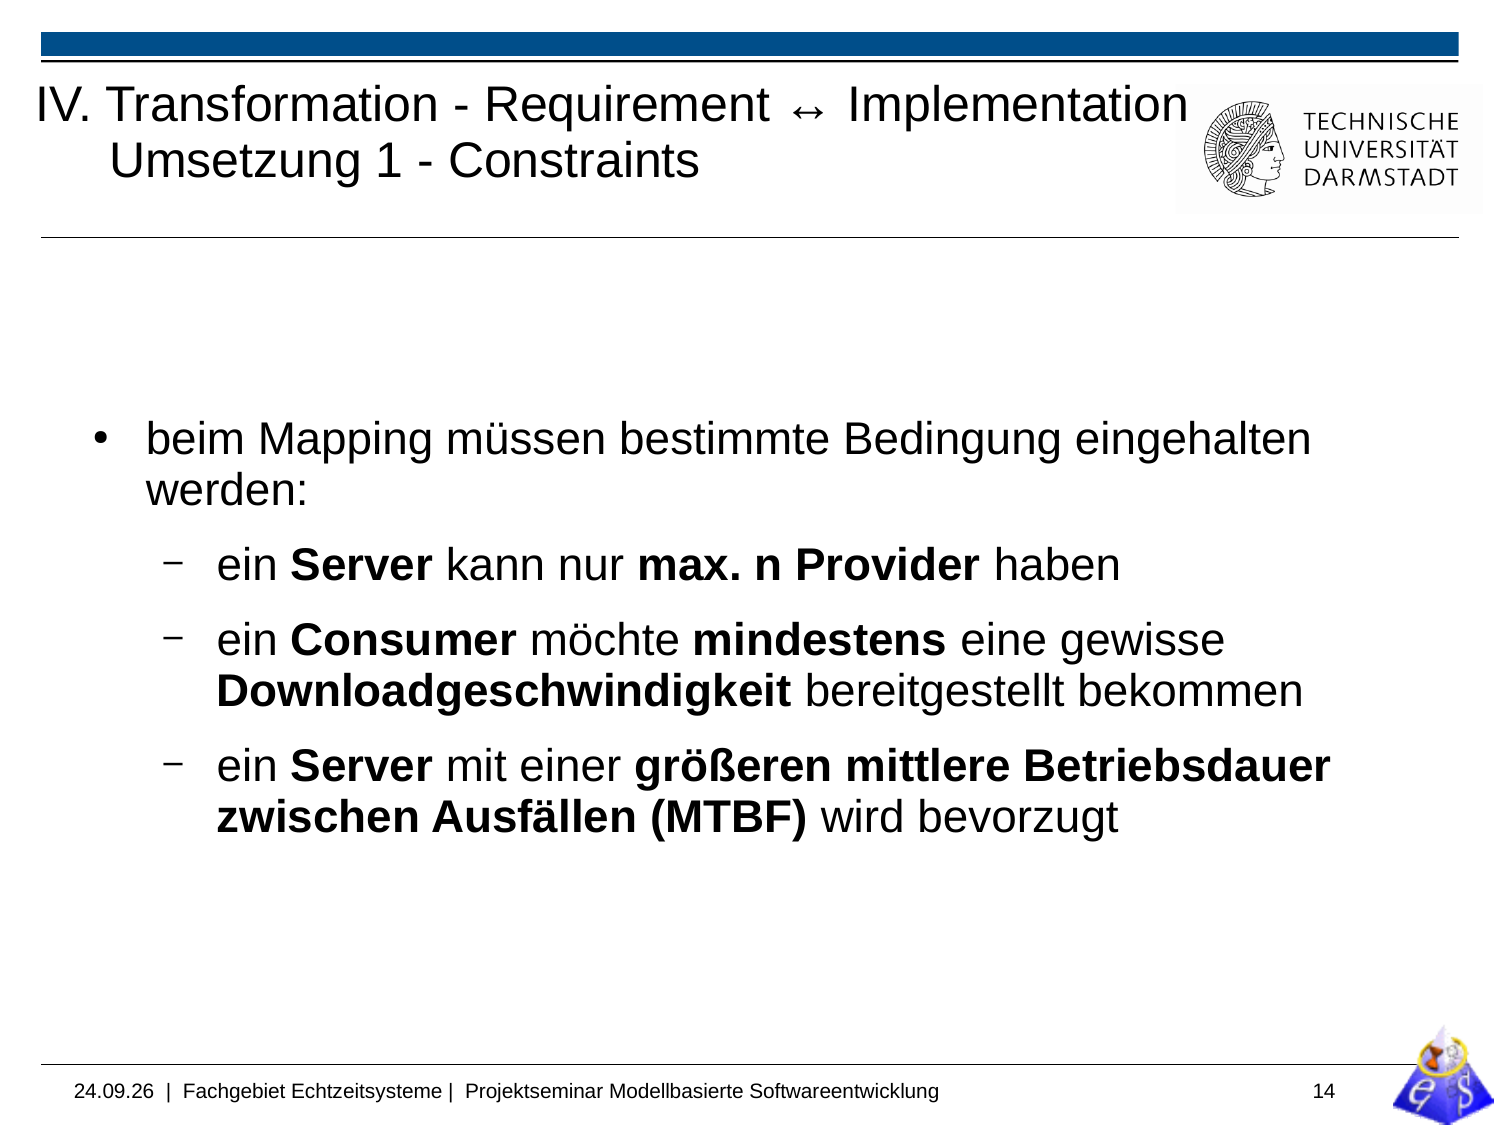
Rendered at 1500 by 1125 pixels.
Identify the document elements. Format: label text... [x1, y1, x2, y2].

list beim Mapping müssen bestimmte Bedingung eingehalten werden: ein Server kann nur max. n Provider haben ein Consumer möchte mindestens eine gewisse Downloadgeschwindigkeit bereitgestellt bekommen ein Server mit einer größeren mittlere Betriebsdauer zwischen Ausfällen (MTBF) wird bevorzugt [75, 263, 1406, 993]
title IV. Transformation - Requirement ↔ Implementation Umsetzung 1 - Constraints [35, 47, 1323, 218]
picture [1323, 84, 1483, 214]
picture [1393, 1023, 1494, 1125]
